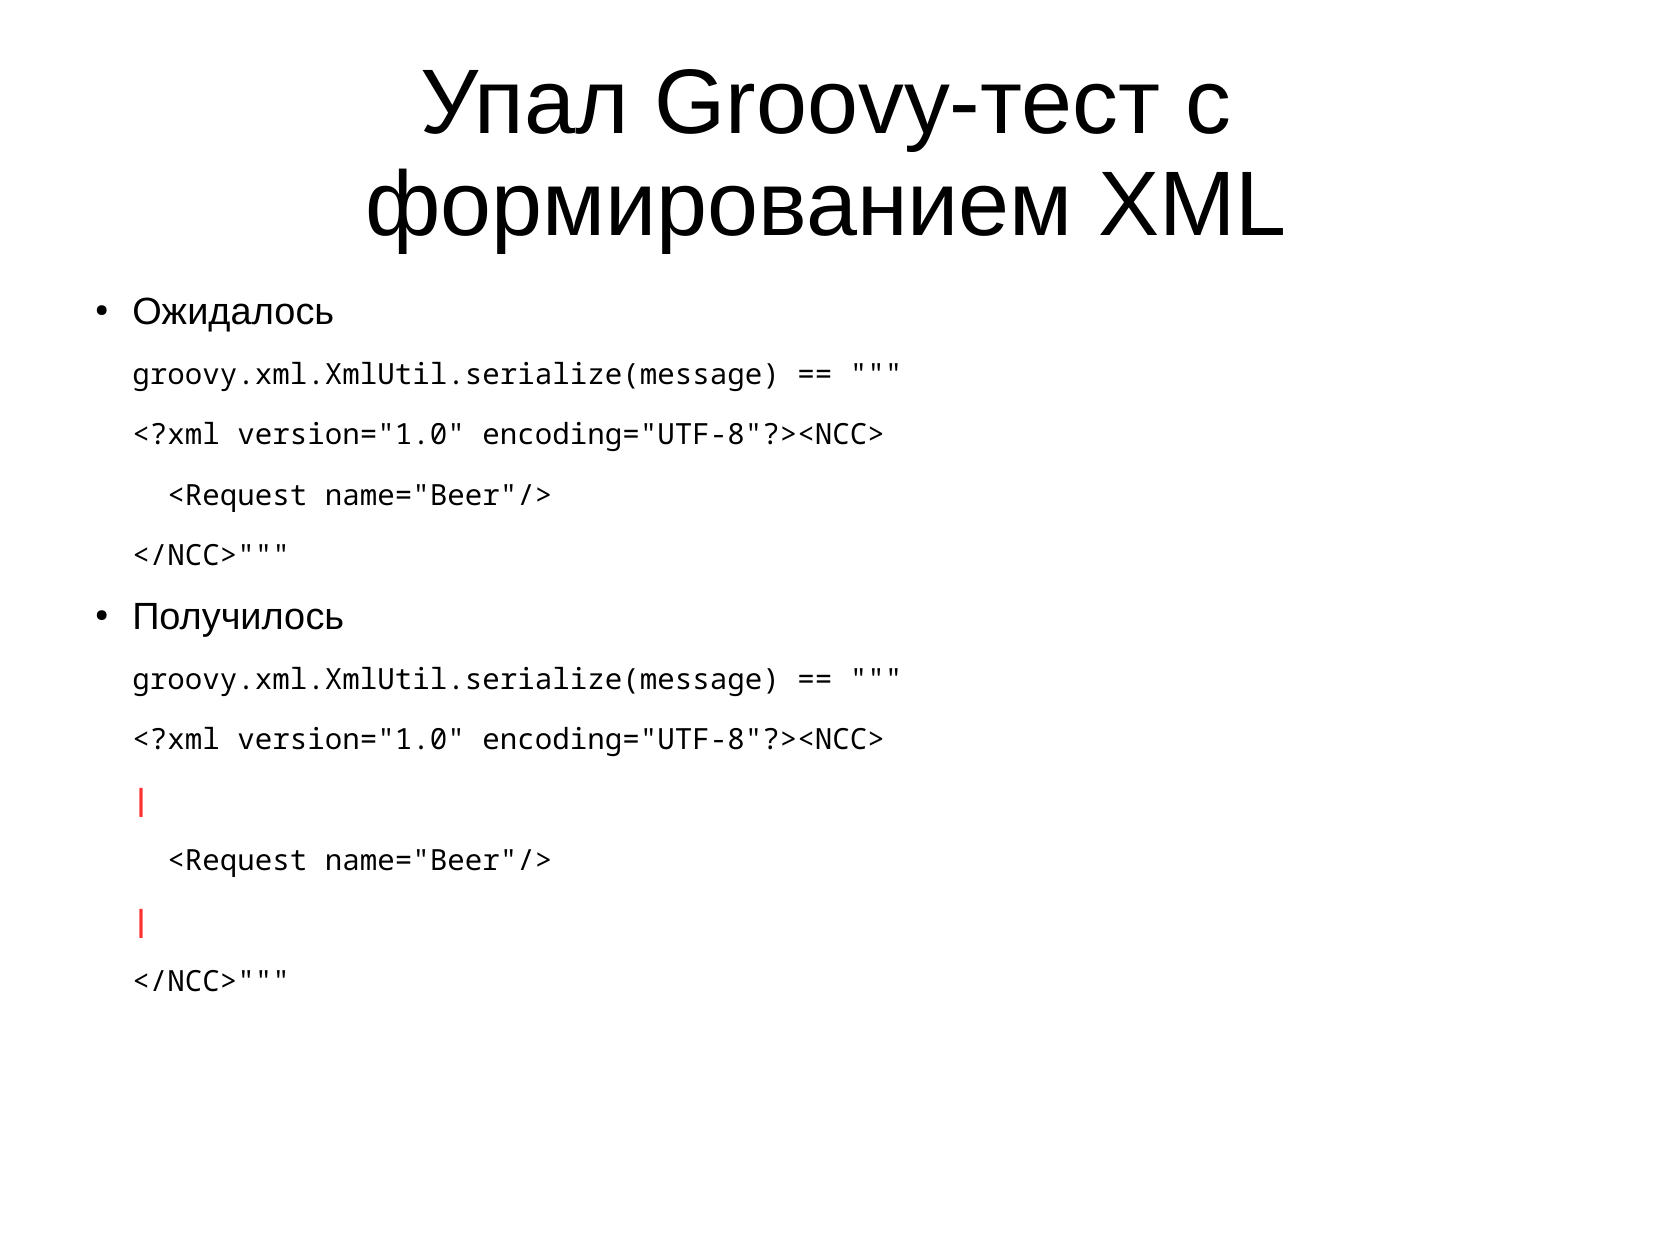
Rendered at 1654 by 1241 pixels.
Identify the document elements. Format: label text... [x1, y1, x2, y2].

title Упал Groovy-тест с формированием XML [82, 49, 1571, 257]
list Ожидалось groovy.xml.XmlUtil.serialize(message) == """ <?xml version="1.0" encoding="UTF-8"?><NCC> <Request name="Beer"/> </NCC>""" Получилось groovy.xml.XmlUtil.serialize(message) == """ <?xml version="1.0" encoding="UTF-8"?><NCC> | <Request name="Beer"/> | </NCC>""" [82, 290, 1571, 1010]
